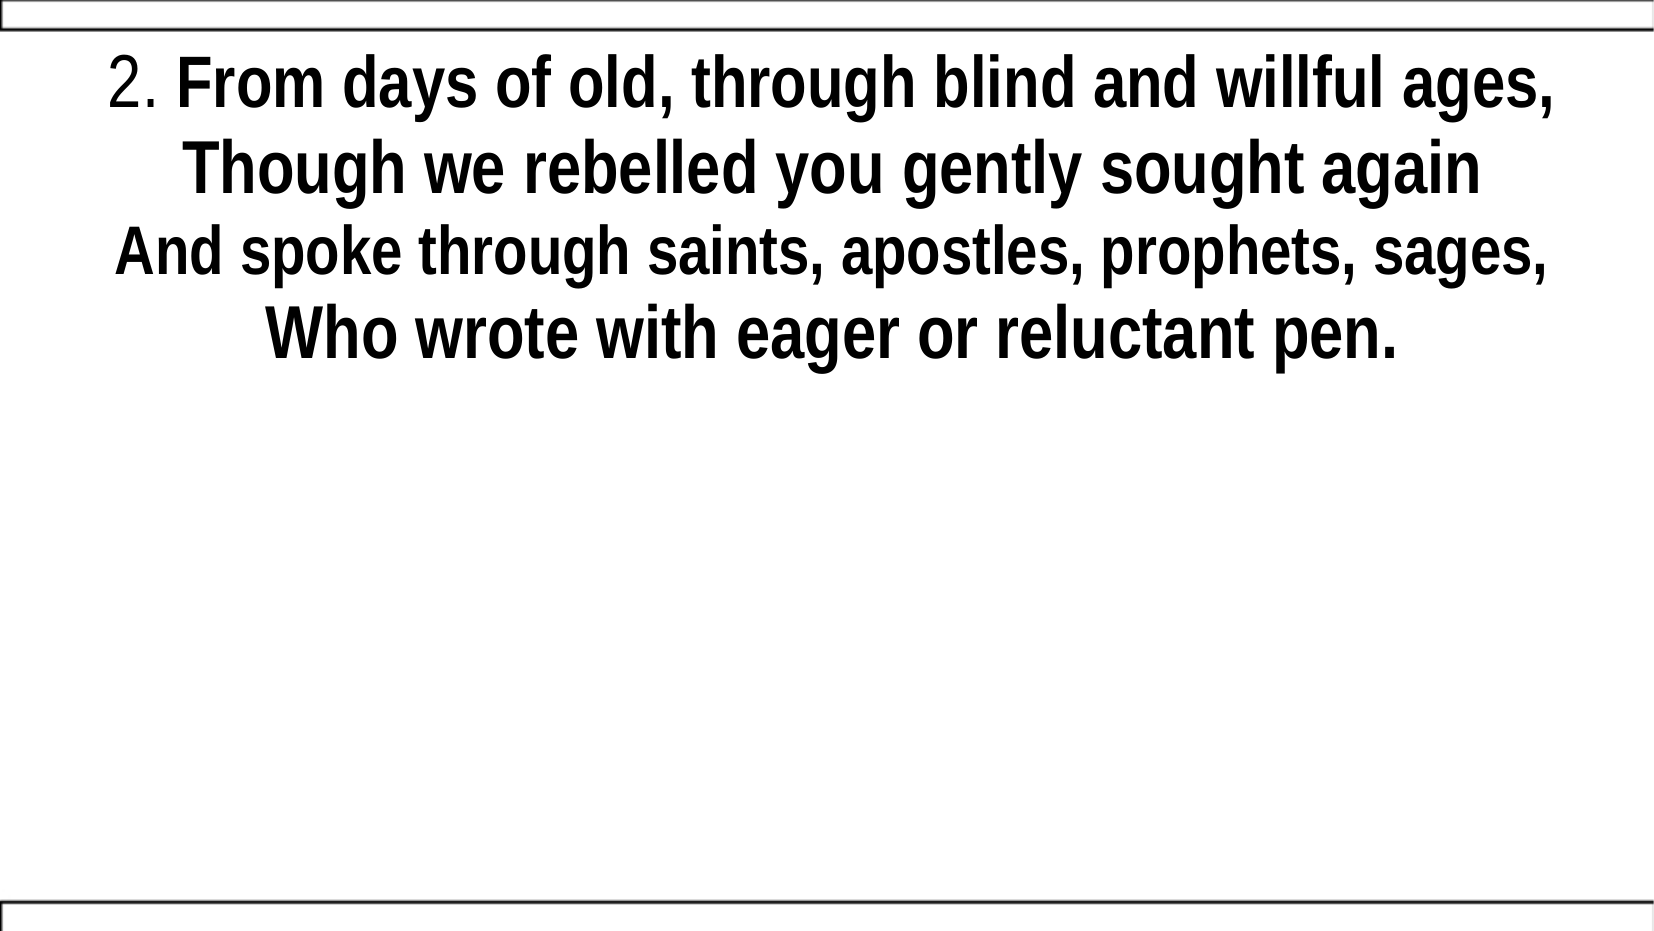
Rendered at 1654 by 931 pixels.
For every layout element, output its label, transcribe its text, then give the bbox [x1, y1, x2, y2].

text_box 2. From days of old, through blind and willful ages, Though we rebelled you gently sought again And spoke through saints, apostles, prophets, sages, Who wrote with eager or reluctant pen. [75, 30, 1591, 439]
picture [0, 0, 1654, 931]
